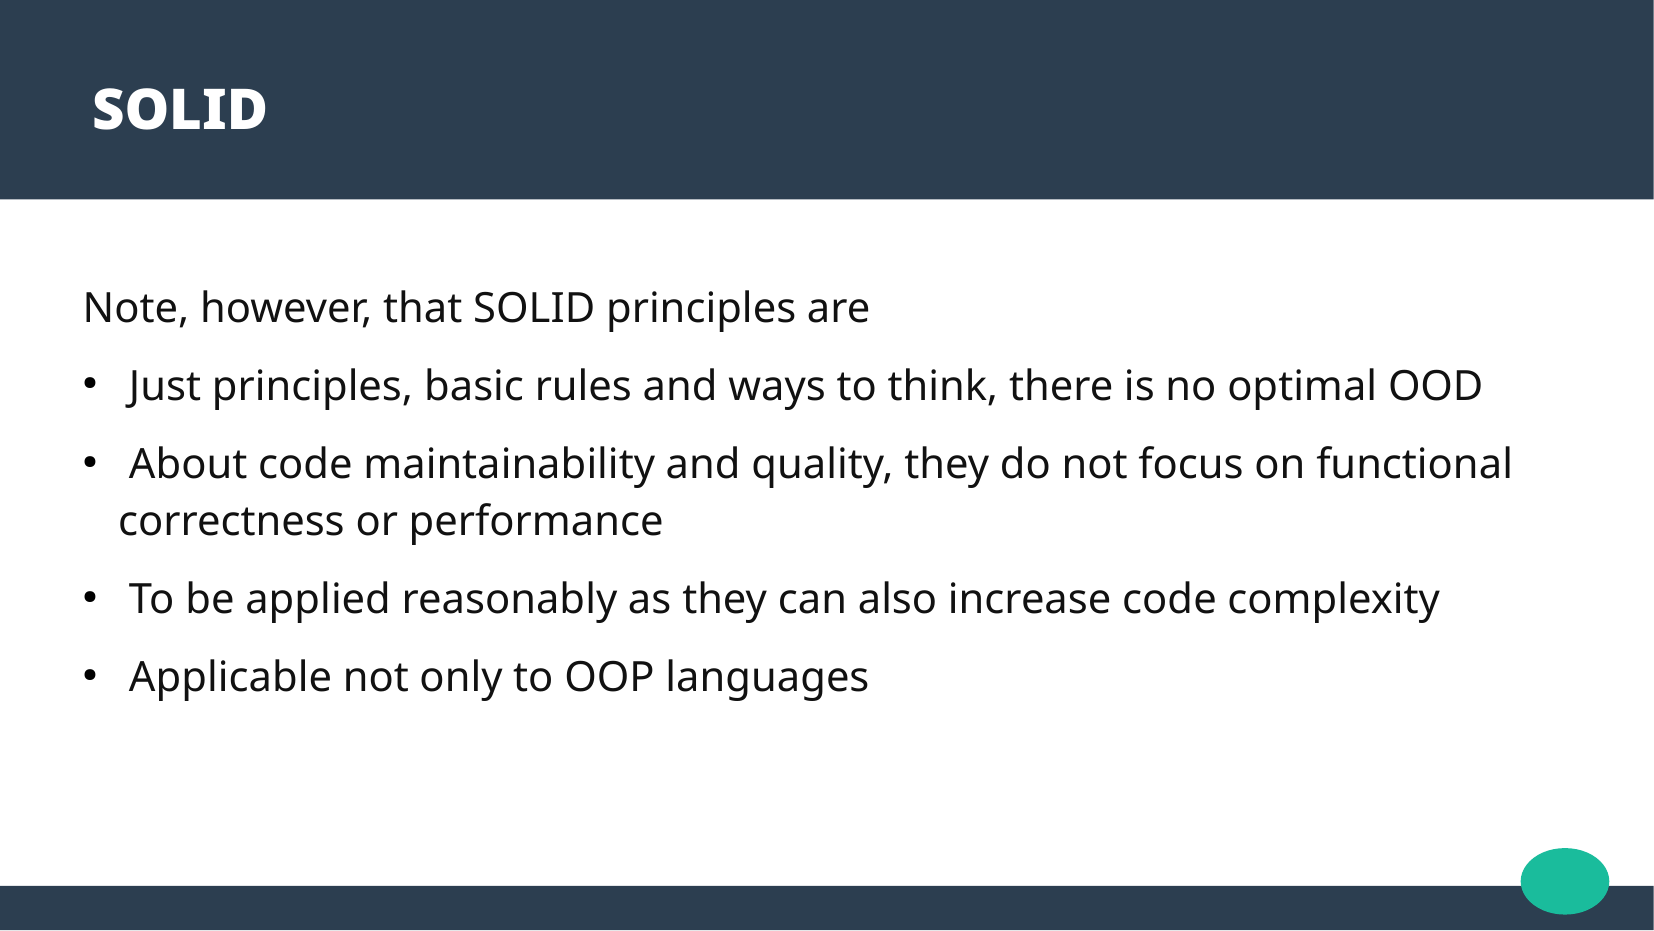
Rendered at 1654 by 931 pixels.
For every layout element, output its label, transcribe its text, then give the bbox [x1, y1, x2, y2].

subtitle Note, however, that SOLID principles are Just principles, basic rules and ways to think, there is no optimal OOD About code maintainability and quality, they do not focus on functional correctness or performance To be applied reasonably as they can also increase code complexity Applicable not only to OOP languages [82, 260, 1571, 800]
title SOLID [92, 49, 1628, 167]
